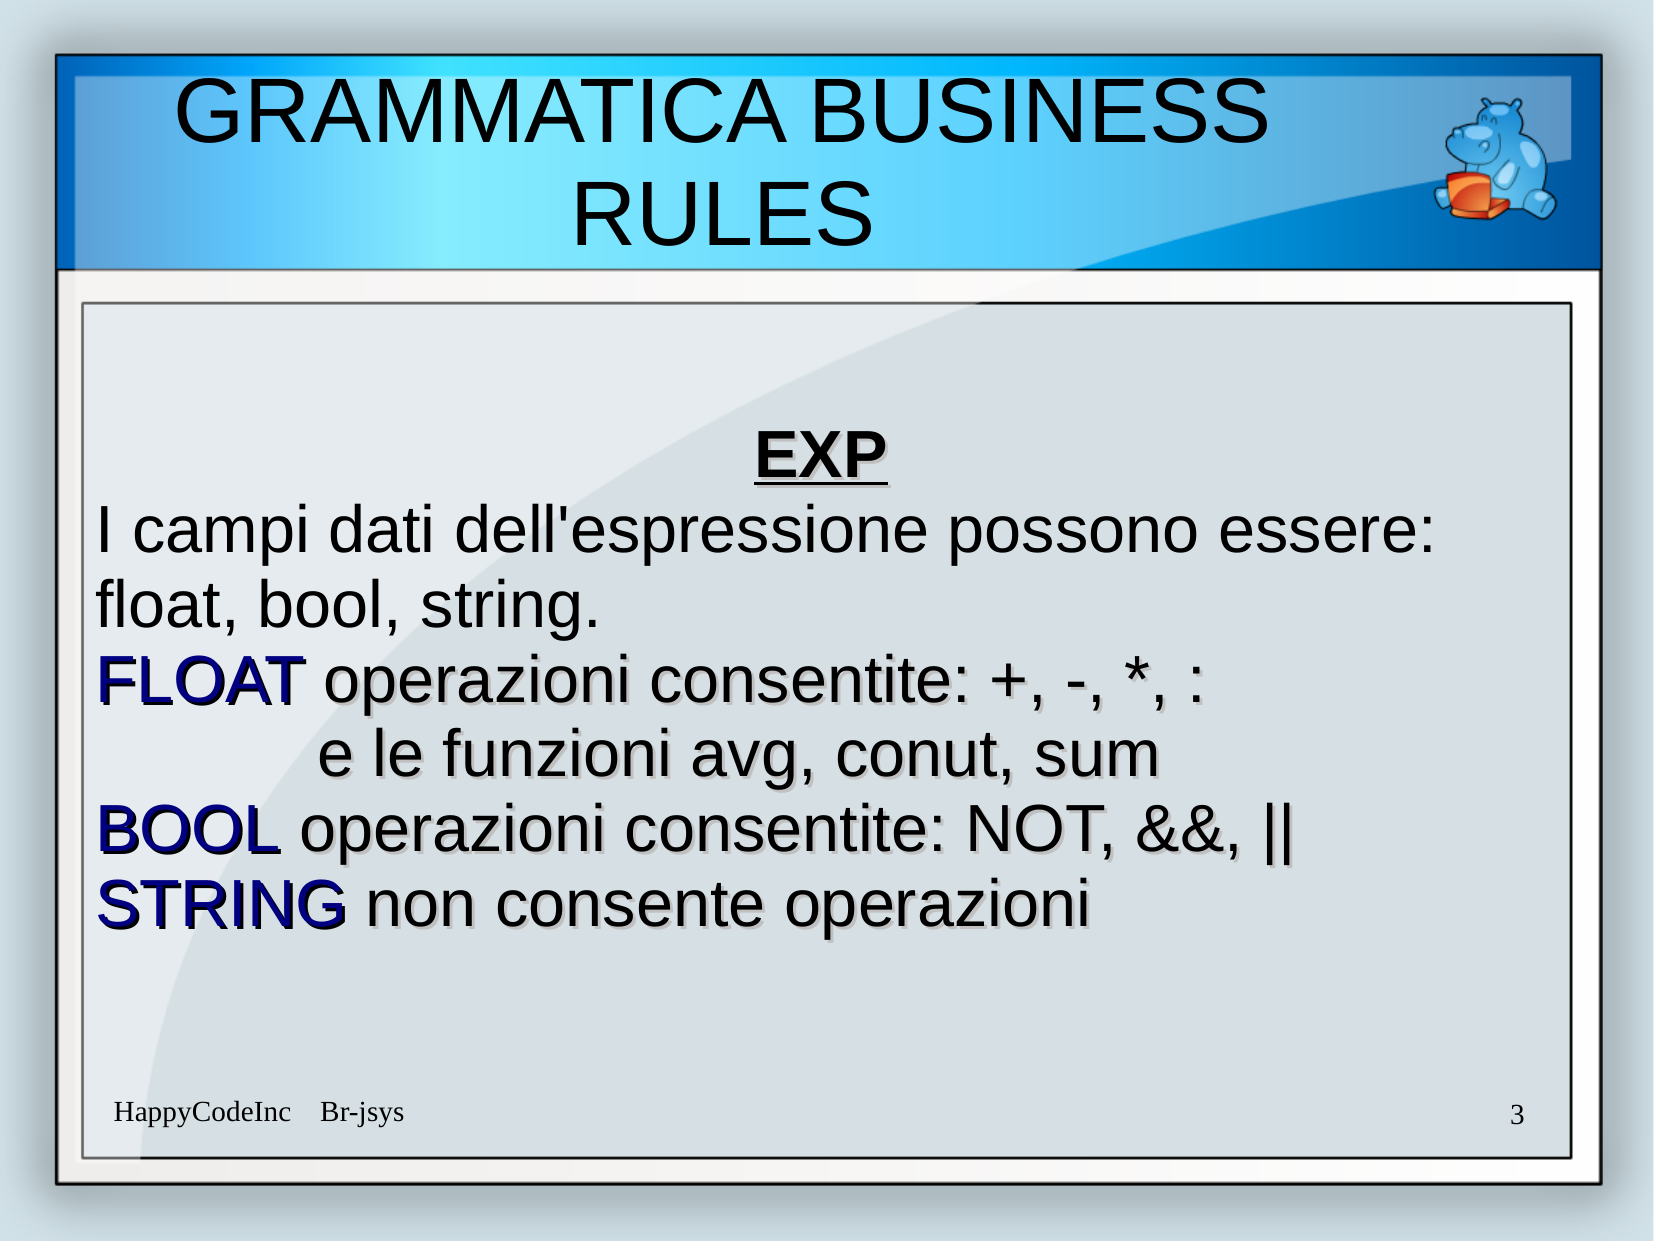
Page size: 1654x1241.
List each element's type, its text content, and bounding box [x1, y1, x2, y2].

title GRAMMATICA BUSINESS RULES [59, 26, 1388, 299]
subtitle EXP I campi dati dell'espressione possono essere: float, bool, string. FLOAT operazioni consentite: +, -, *, : e le funzioni avg, conut, sum BOOL operazioni consentite: NOT, &&, || STRING non consente operazioni [76, 302, 1565, 1056]
picture [0, 0, 1654, 1241]
